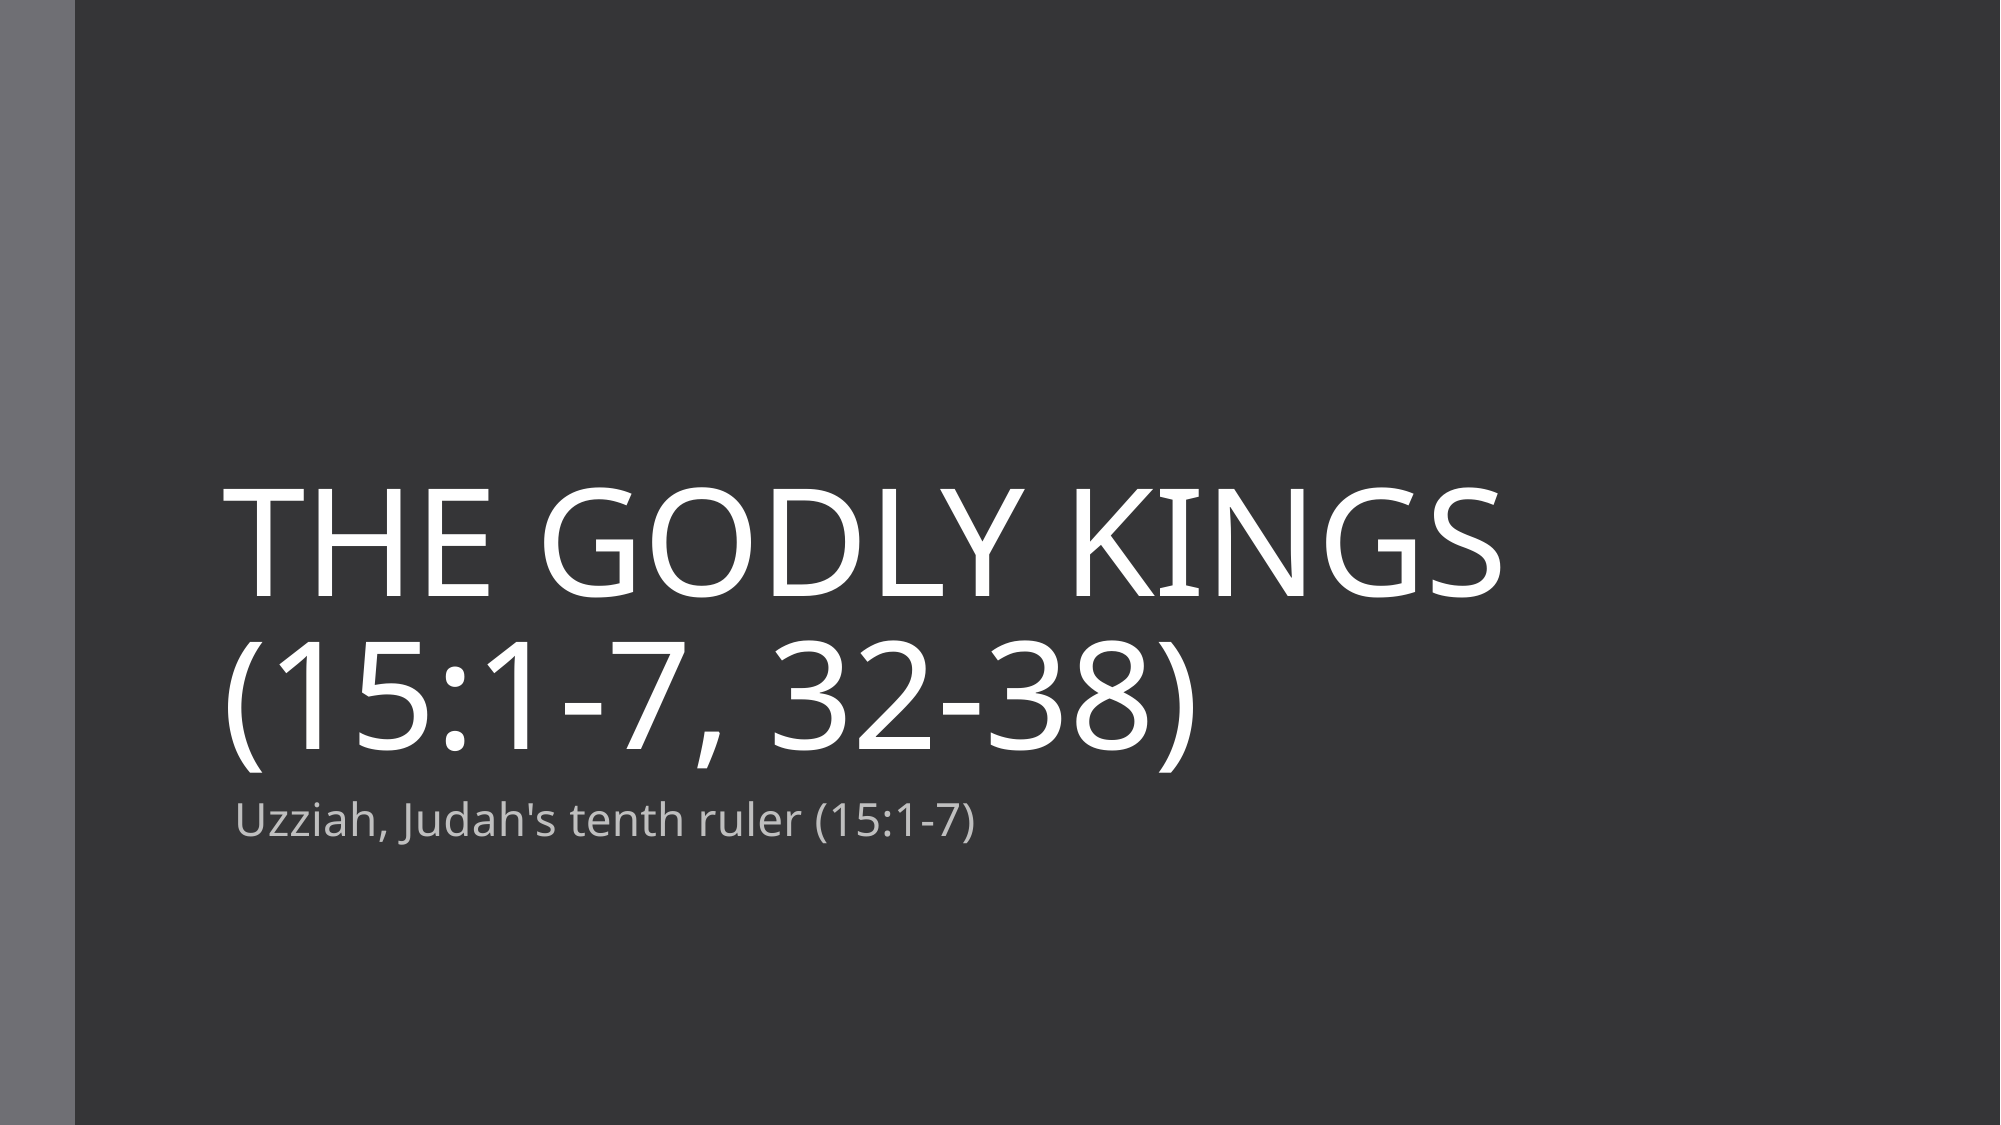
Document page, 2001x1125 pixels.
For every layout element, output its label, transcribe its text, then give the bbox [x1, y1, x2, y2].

title THE GODLY KINGS (15:1-7, 32-38) [206, 124, 1752, 787]
subtitle Uzziah, Judah's tenth ruler (15:1-7) [206, 787, 1752, 1066]
